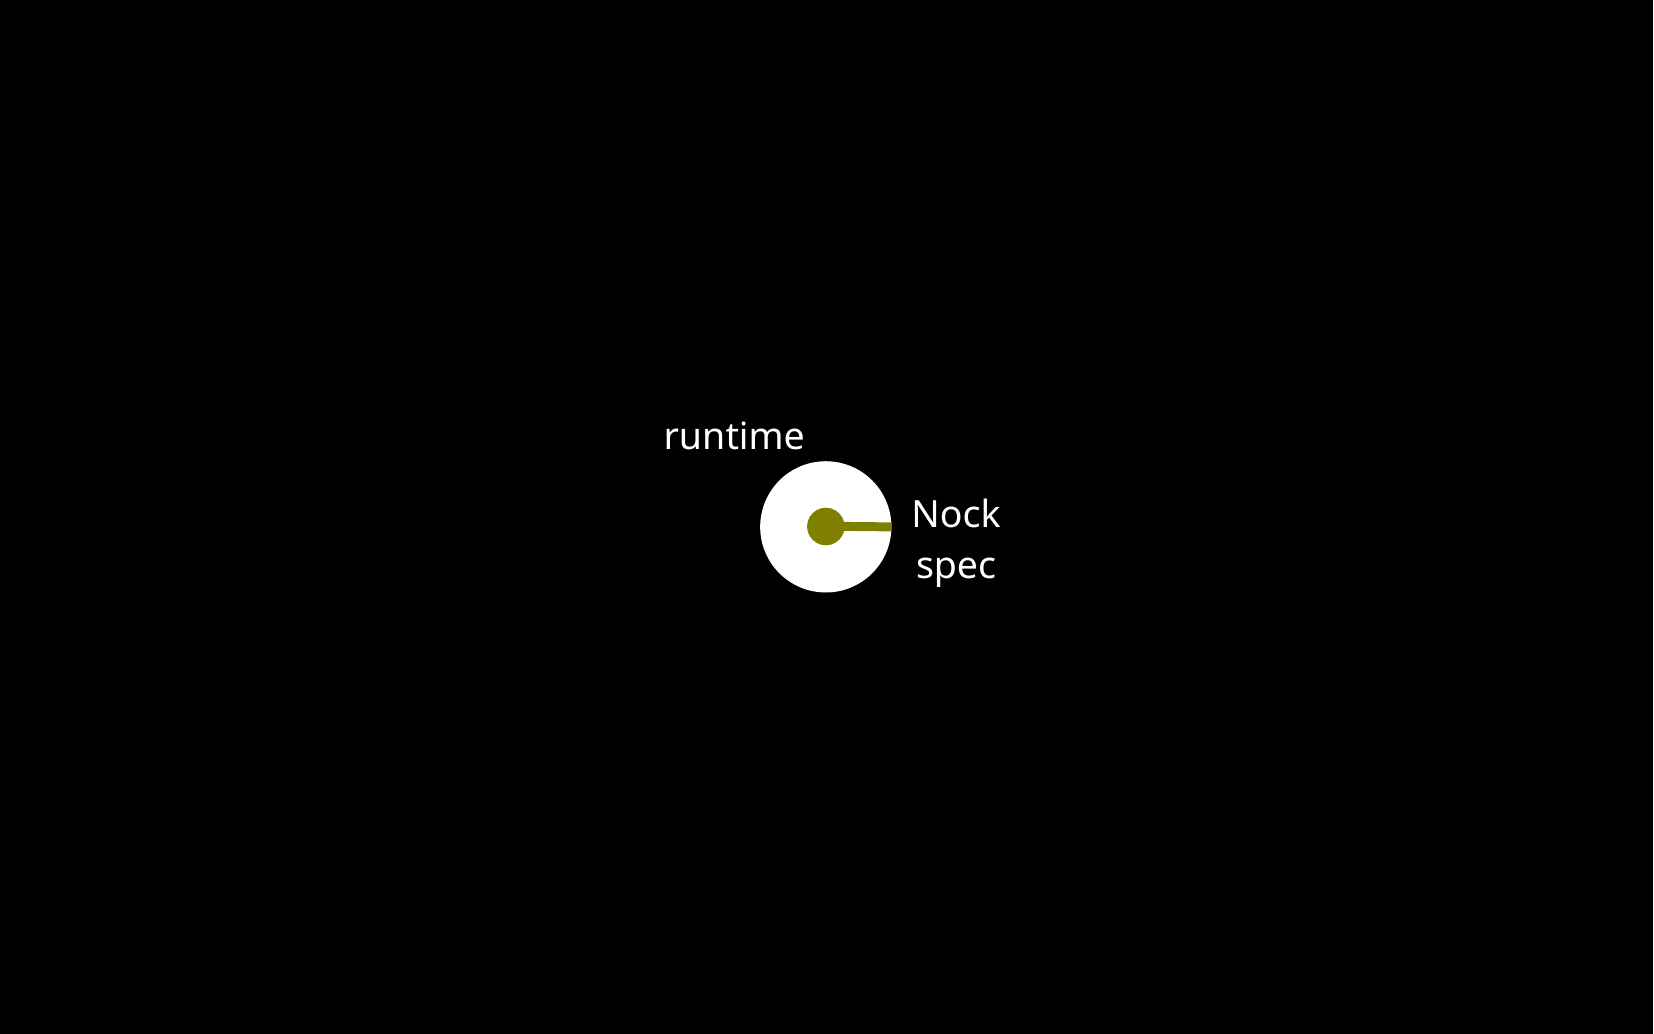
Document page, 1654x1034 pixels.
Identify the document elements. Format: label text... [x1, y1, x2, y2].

text_box runtime [648, 402, 806, 457]
text_box [760, 461, 892, 593]
text_box Nock spec [896, 480, 1011, 574]
